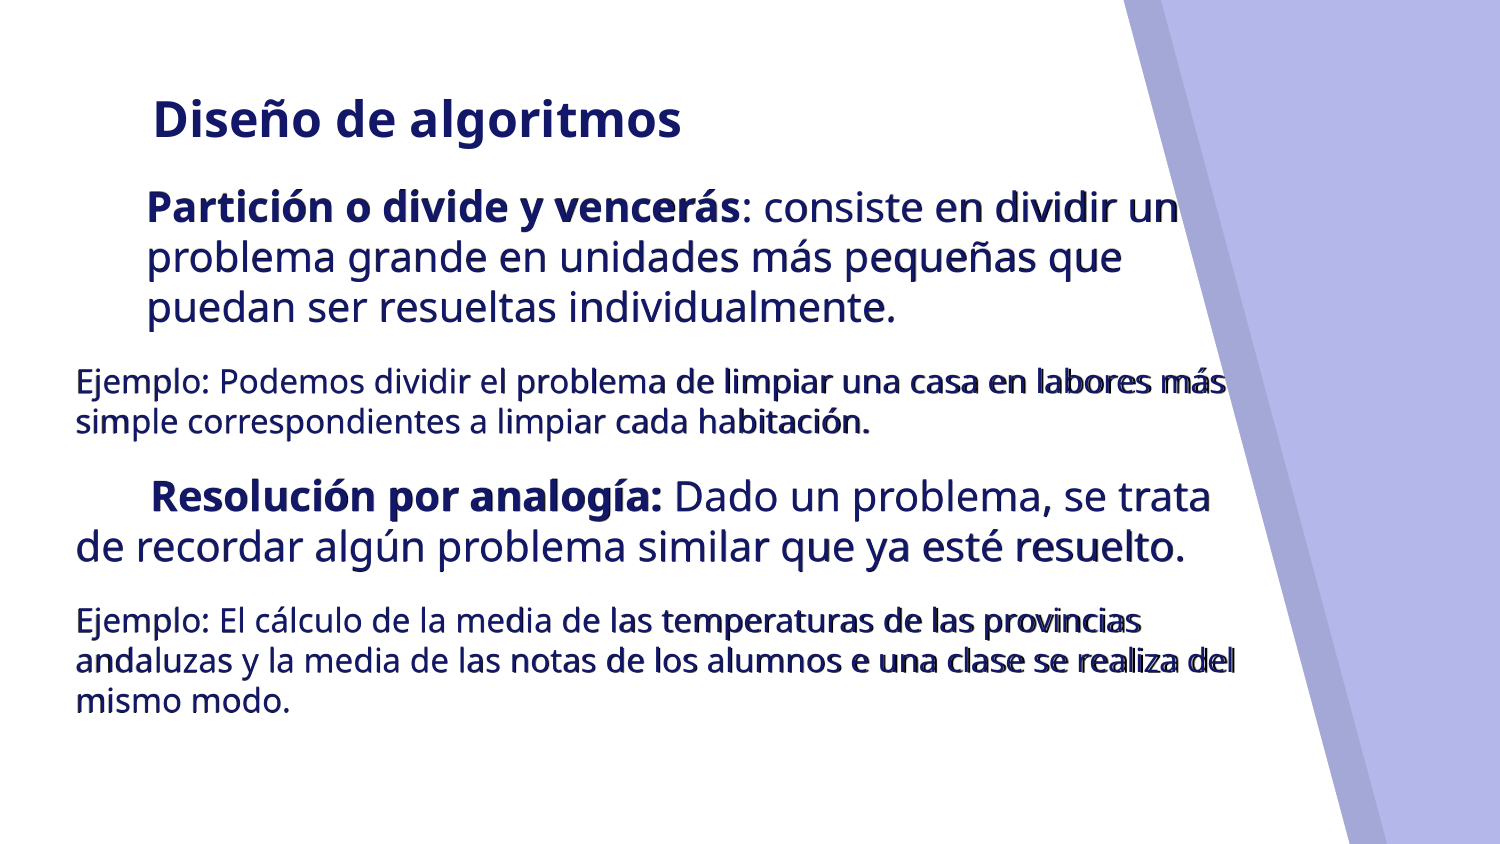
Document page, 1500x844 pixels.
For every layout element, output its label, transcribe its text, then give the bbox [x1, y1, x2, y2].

title Diseño de algoritmos [137, 82, 1011, 163]
list Partición o divide y vencerás: consiste en dividir un problema grande en unidades más pequeñas que puedan ser resueltas individualmente. Ejemplo: Podemos dividir el problema de limpiar una casa en labores más simple correspondientes a limpiar cada habitación. Resolución por analogía: Dado un problema, se trata de recordar algún problema similar que ya esté resuelto. Ejemplo: El cálculo de la media de las temperaturas de las provincias andaluzas y la media de las notas de los alumnos e una clase se realiza del mismo modo. [60, 165, 1252, 536]
